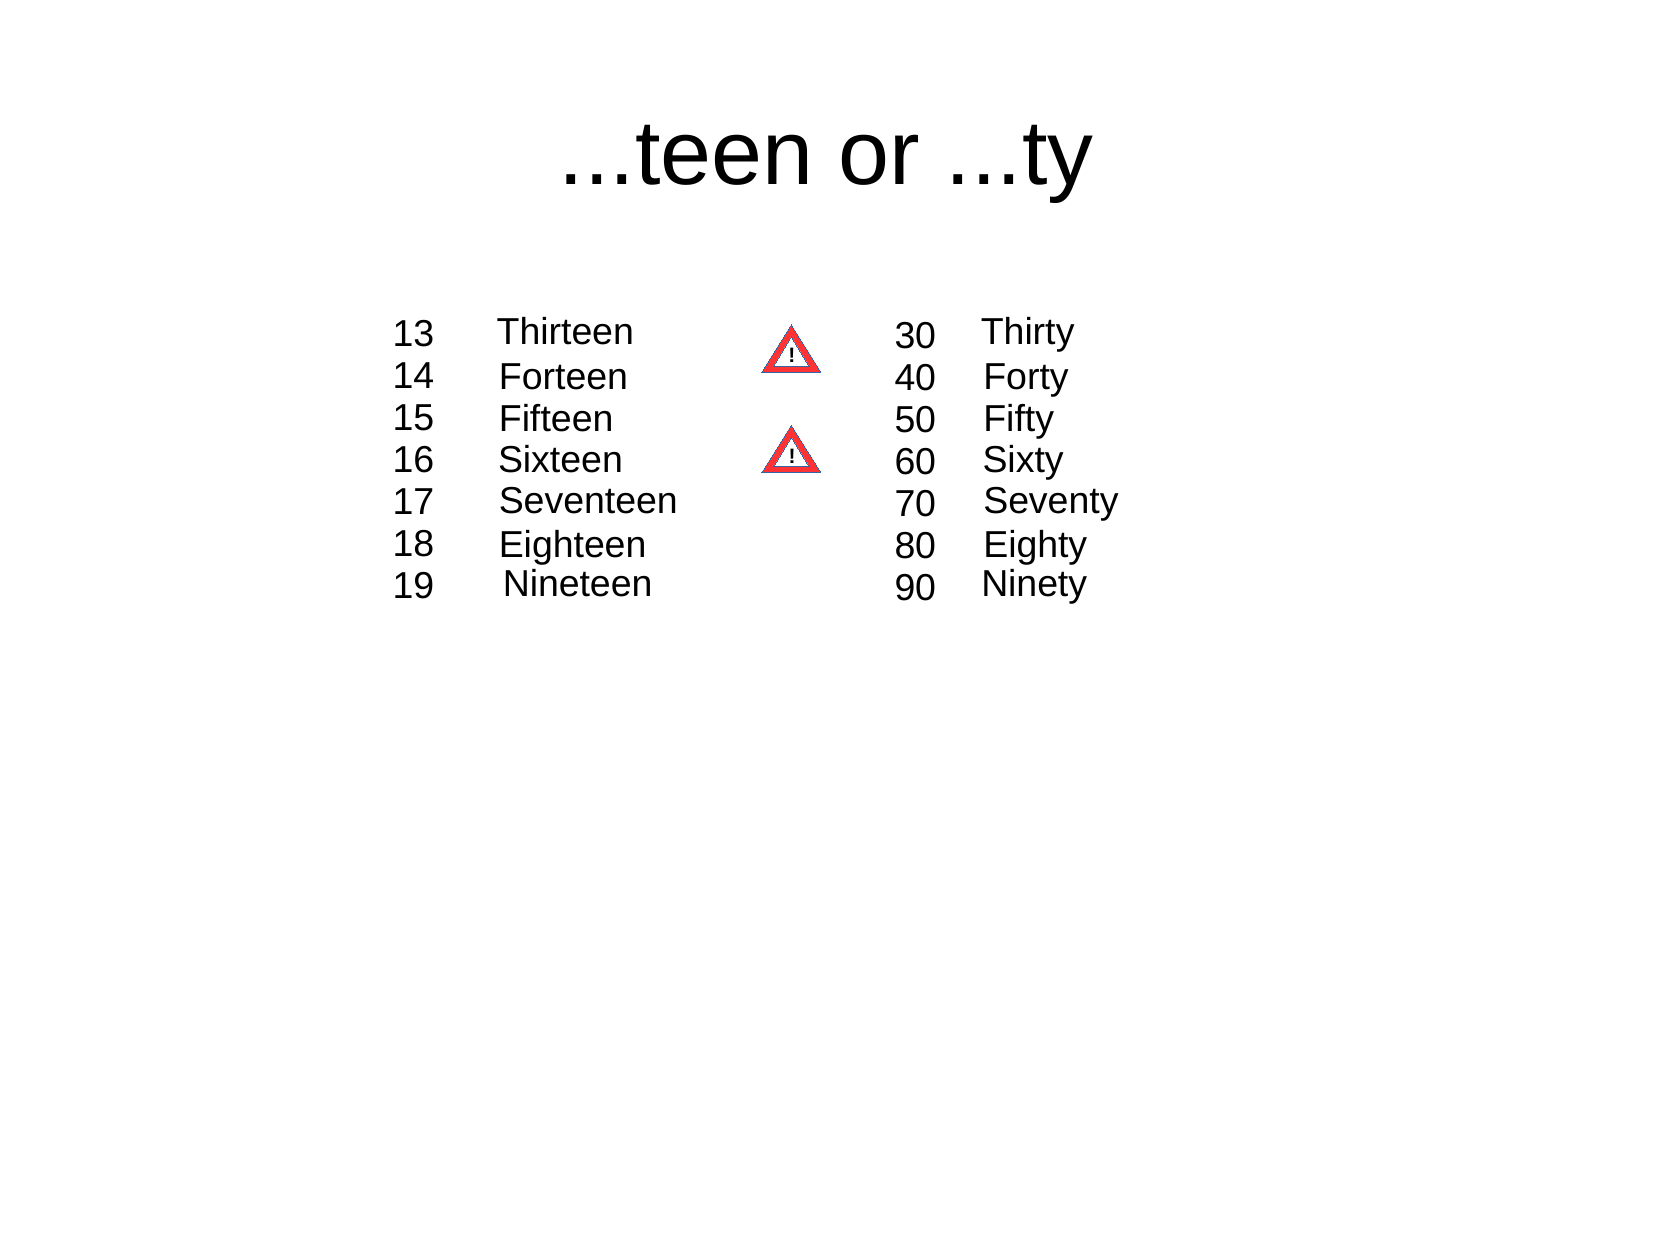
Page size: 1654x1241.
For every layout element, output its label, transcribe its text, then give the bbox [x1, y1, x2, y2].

text_box Seventy [968, 472, 1134, 530]
text_box [761, 454, 773, 473]
text_box Nineteen [488, 555, 668, 612]
text_box ! [773, 437, 811, 485]
text_box [784, 425, 799, 437]
text_box ! [773, 336, 811, 384]
text_box [811, 456, 821, 473]
text_box [811, 356, 821, 373]
text_box Sixteen [483, 431, 638, 488]
text_box [761, 354, 773, 373]
text_box Ninety [966, 555, 1103, 612]
text_box Fifteen [484, 389, 629, 431]
text_box 30 40 50 60 70 80 90 [879, 307, 952, 723]
title ...teen or ...ty [82, 49, 1571, 257]
text_box Thirteen [481, 303, 649, 361]
text_box Eighty [968, 530, 1103, 573]
text_box Thirty [966, 303, 1090, 361]
text_box Forty [968, 361, 1084, 406]
text_box Forteen [484, 348, 643, 406]
text_box Seventeen [484, 472, 693, 530]
text_box Fifty [968, 406, 1070, 447]
text_box Eighteen [484, 516, 662, 573]
text_box 13 14 15 16 17 18 19 [342, 305, 450, 615]
text_box [784, 324, 799, 336]
text_box Sixty [967, 431, 1079, 488]
